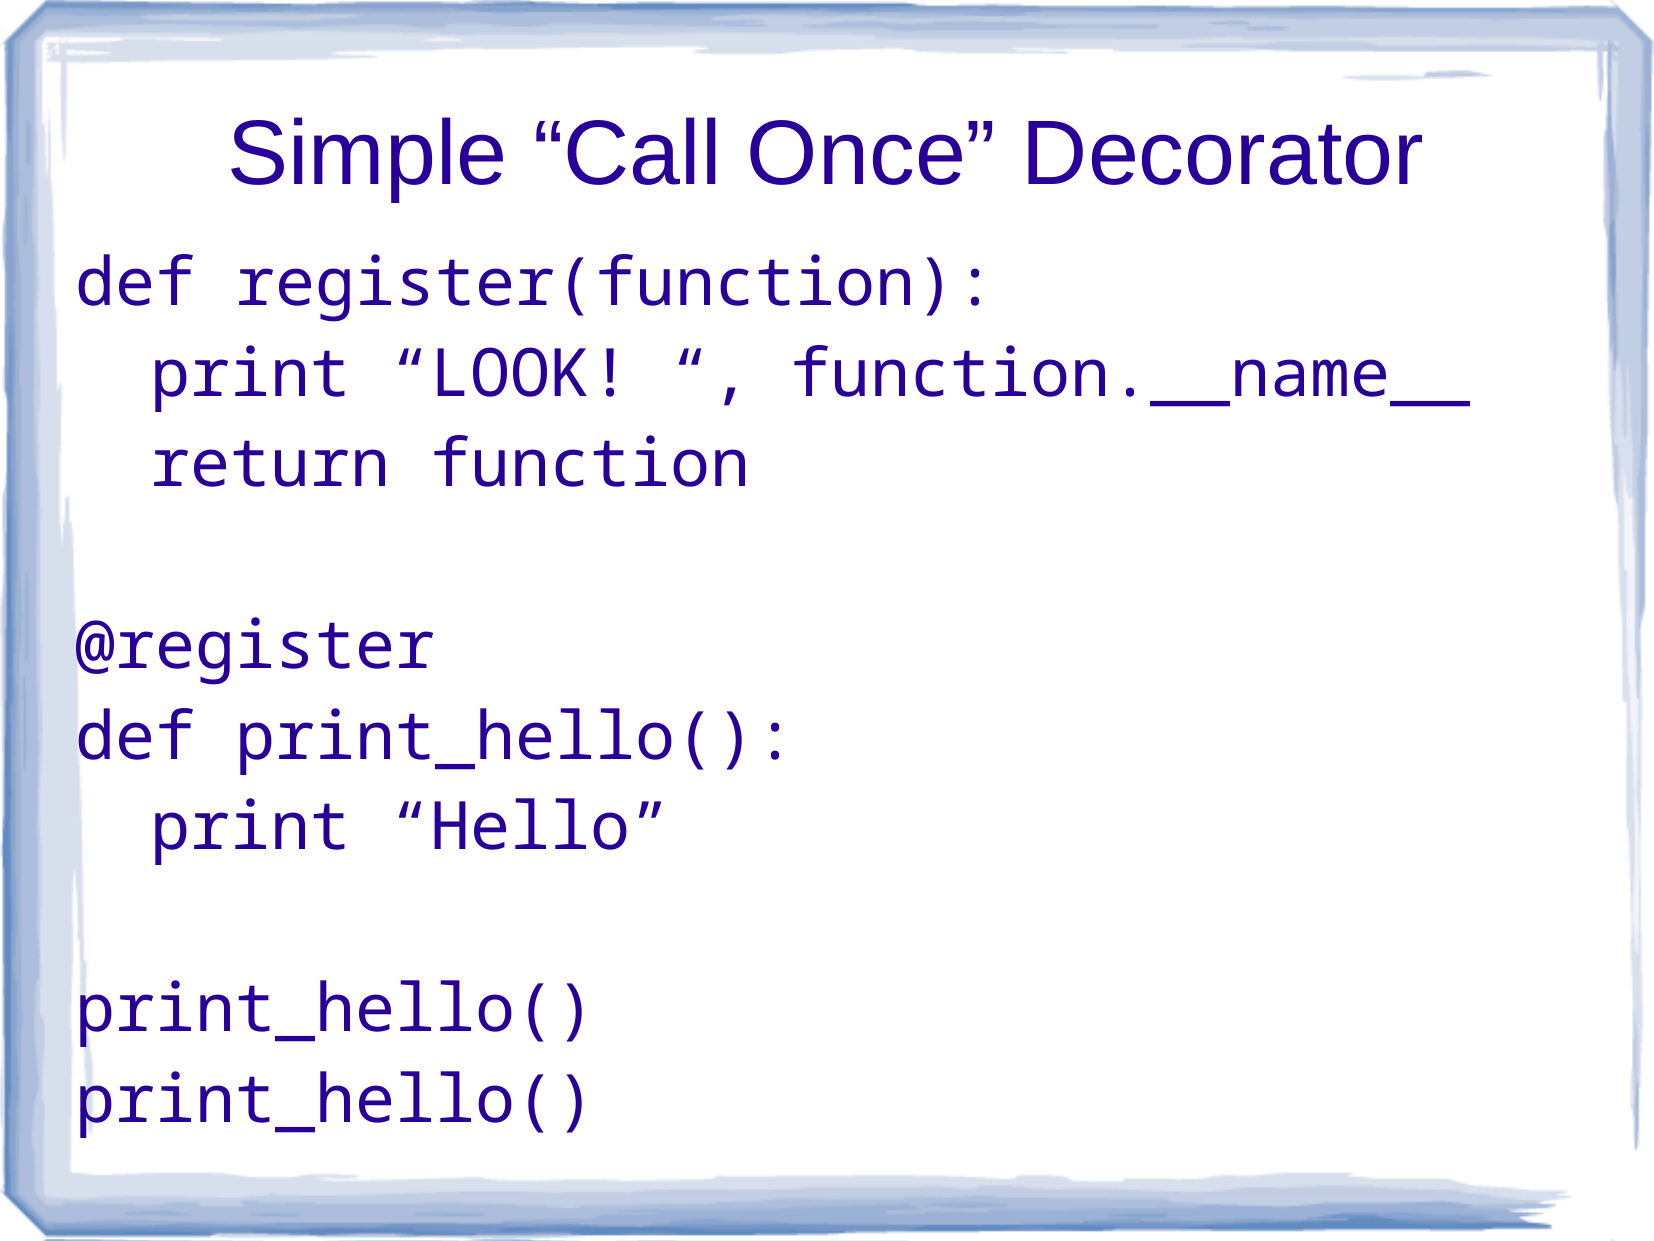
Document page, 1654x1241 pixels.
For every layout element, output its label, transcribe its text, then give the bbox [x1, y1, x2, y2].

subtitle def register(function): print “LOOK! “, function.__name__ return function @register def print_hello(): print “Hello” print_hello() print_hello() [75, 213, 1528, 1163]
title Simple “Call Once” Decorator [82, 49, 1571, 257]
picture [0, 0, 1654, 1241]
